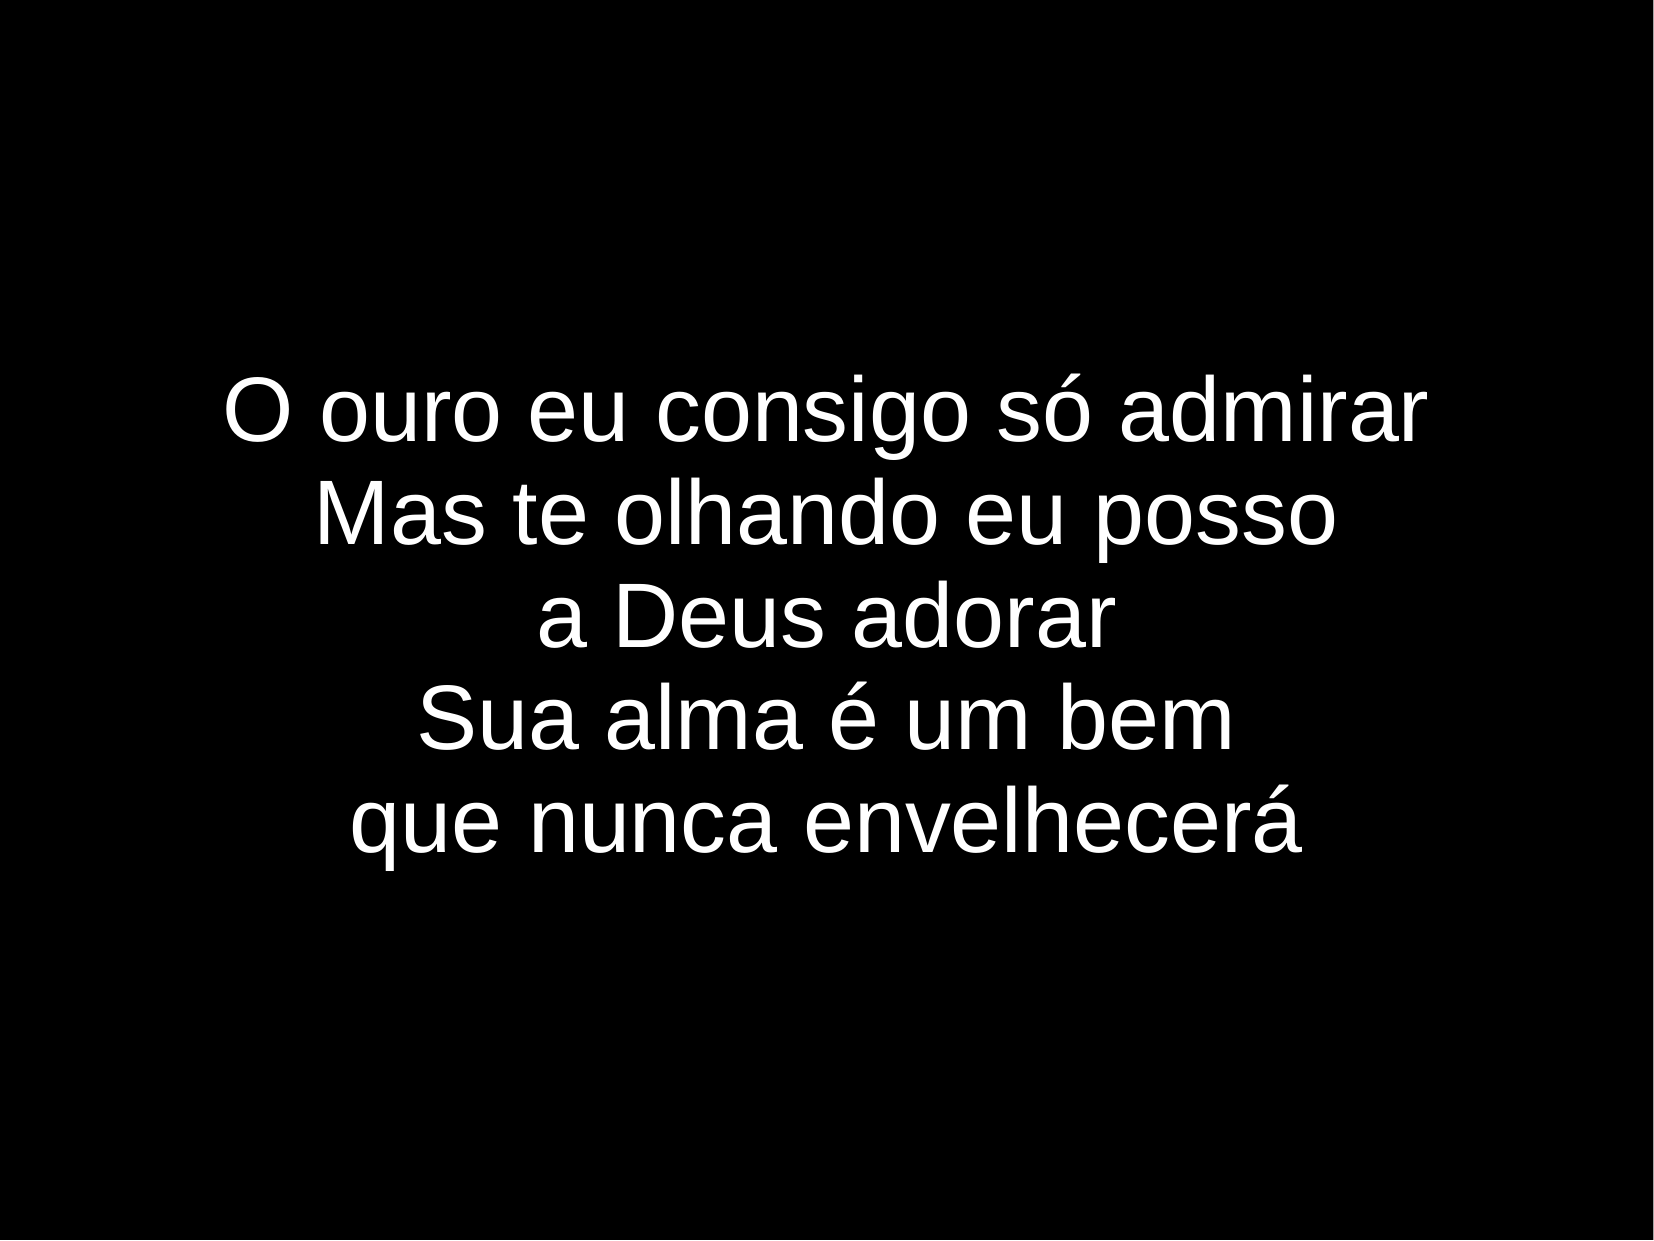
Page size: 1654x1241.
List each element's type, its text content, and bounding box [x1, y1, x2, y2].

subtitle O ouro eu consigo só admirar Mas te olhando eu posso a Deus adorar Sua alma é um bem que nunca envelhecerá [82, 49, 1571, 1182]
